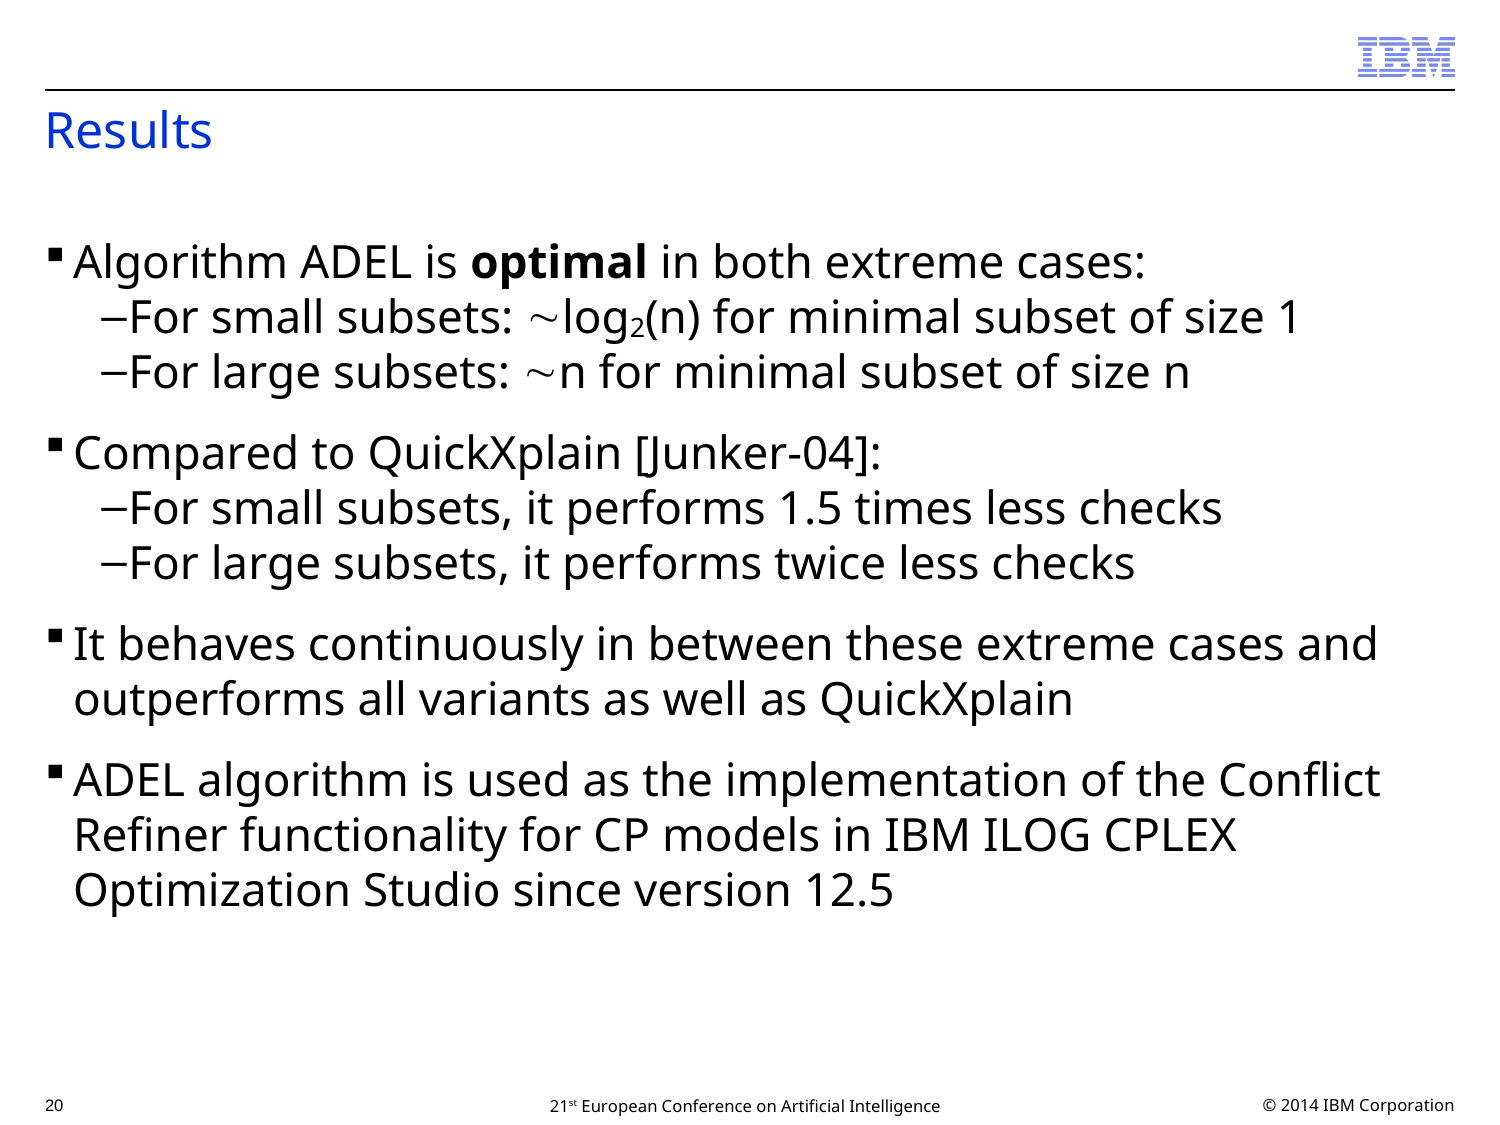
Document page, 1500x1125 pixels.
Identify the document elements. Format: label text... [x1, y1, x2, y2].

picture [1358, 37, 1455, 77]
list Algorithm ADEL is optimal in both extreme cases: For small subsets: log2(n) for minimal subset of size 1 For large subsets: n for minimal subset of size n Compared to QuickXplain [Junker-04]: For small subsets, it performs 1.5 times less checks For large subsets, it performs twice less checks It behaves continuously in between these extreme cases and outperforms all variants as well as QuickXplain ADEL algorithm is used as the implementation of the Conflict Refiner functionality for CP models in IBM ILOG CPLEX Optimization Studio since version 12.5 [29, 224, 1426, 1066]
title Results [29, 97, 1500, 203]
